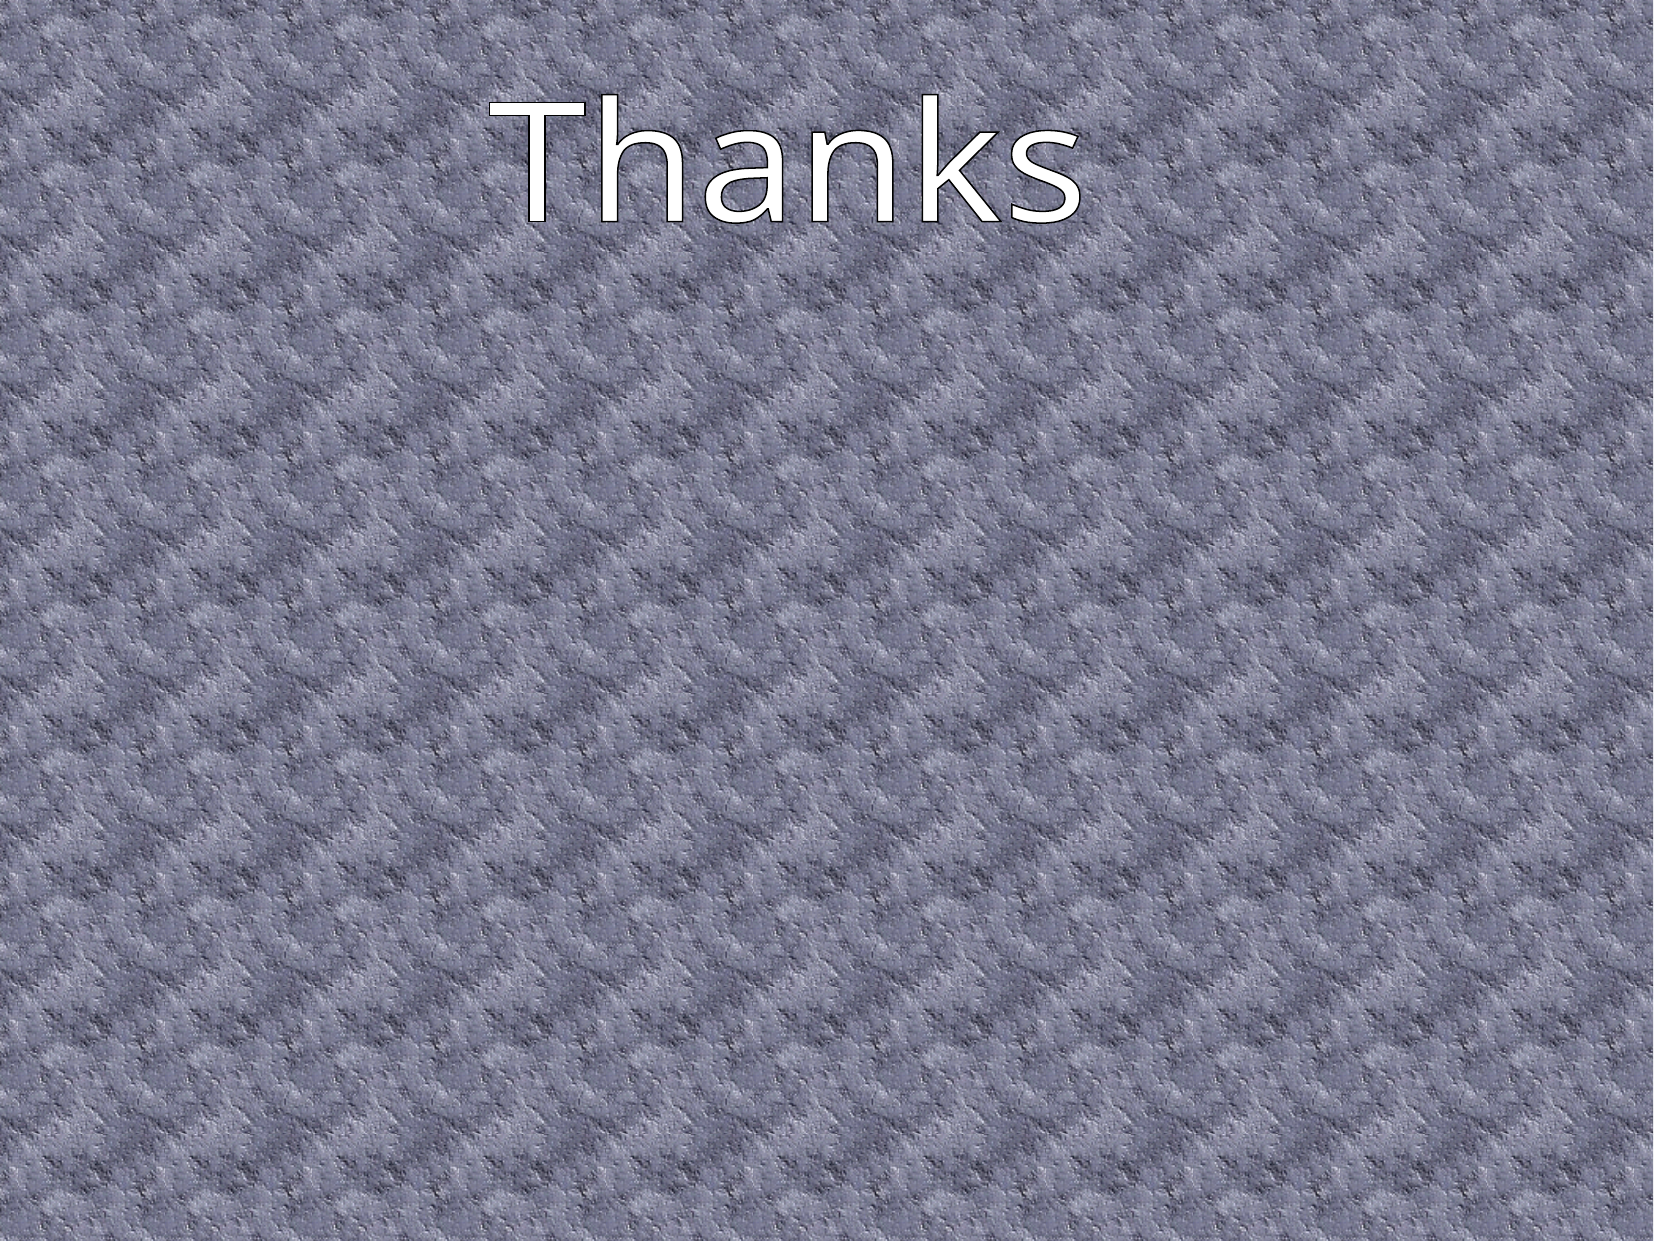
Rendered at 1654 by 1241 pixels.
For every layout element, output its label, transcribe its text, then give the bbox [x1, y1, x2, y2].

picture [0, 0, 1654, 1241]
text_box Thanks [812, 130, 893, 222]
text_box Thanks [489, 102, 585, 222]
text_box Thanks [601, 94, 683, 222]
text_box Thanks [922, 94, 1001, 222]
text_box Thanks [705, 130, 783, 224]
text_box Thanks [1011, 130, 1080, 224]
